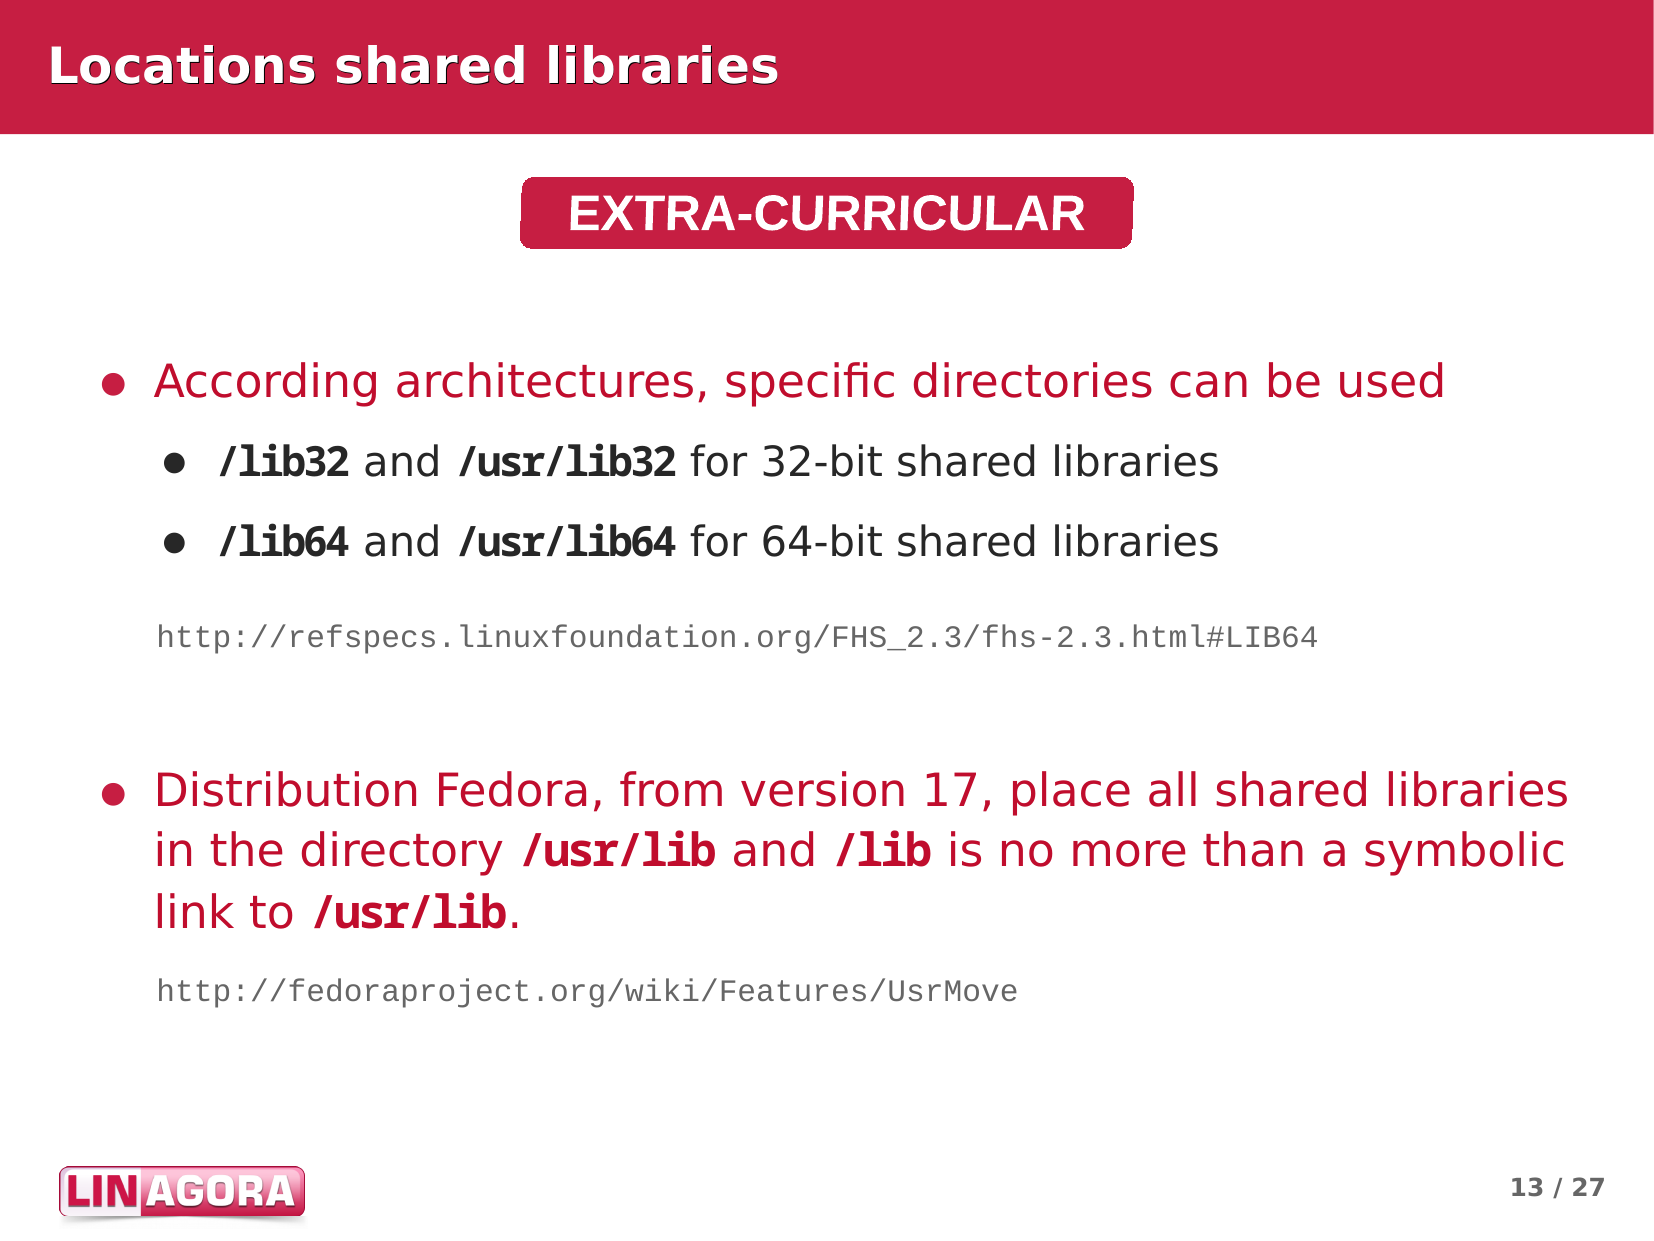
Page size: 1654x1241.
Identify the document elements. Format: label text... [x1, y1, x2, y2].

title Locations shared libraries [47, 7, 1624, 126]
text_box http://refspecs.linuxfoundation.org/FHS_2.3/fhs-2.3.html#LIB64 [141, 614, 1512, 665]
text_box http://fedoraproject.org/wiki/Features/UsrMove [141, 968, 1512, 1020]
text_box EXTRA-CURRICULAR [520, 177, 1134, 249]
picture [59, 1166, 308, 1229]
list According architectures, specific directories can be used /lib32 and /usr/lib32 for 32-bit shared libraries /lib64 and /usr/lib64 for 64-bit shared libraries Distribution Fedora, from version 17, place all shared libraries in the directory /usr/lib and /lib is no more than a symbolic link to /usr/lib. [82, 188, 1571, 1134]
